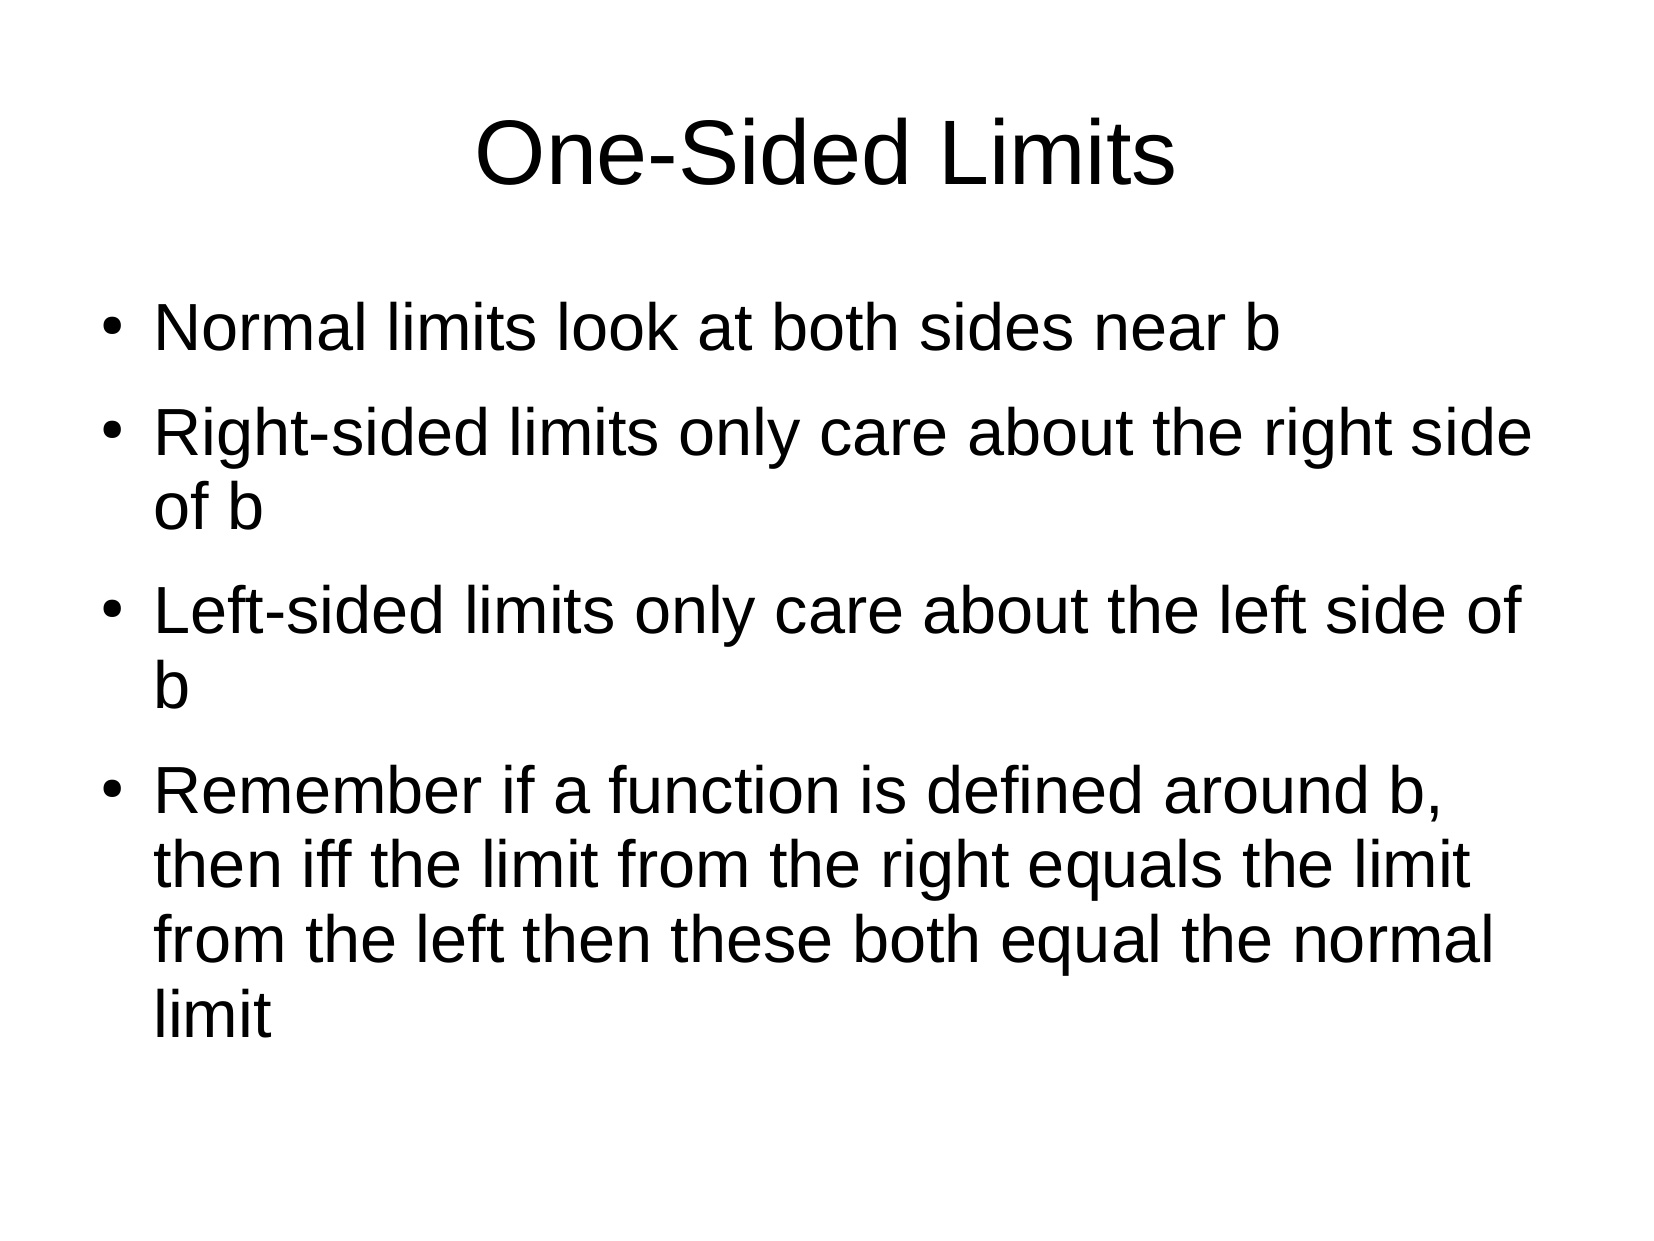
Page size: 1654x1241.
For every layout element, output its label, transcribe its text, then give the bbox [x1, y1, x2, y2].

title One-Sided Limits [82, 49, 1571, 257]
list Normal limits look at both sides near b Right-sided limits only care about the right side of b Left-sided limits only care about the left side of b Remember if a function is defined around b, then iff the limit from the right equals the limit from the left then these both equal the normal limit [82, 290, 1571, 1109]
